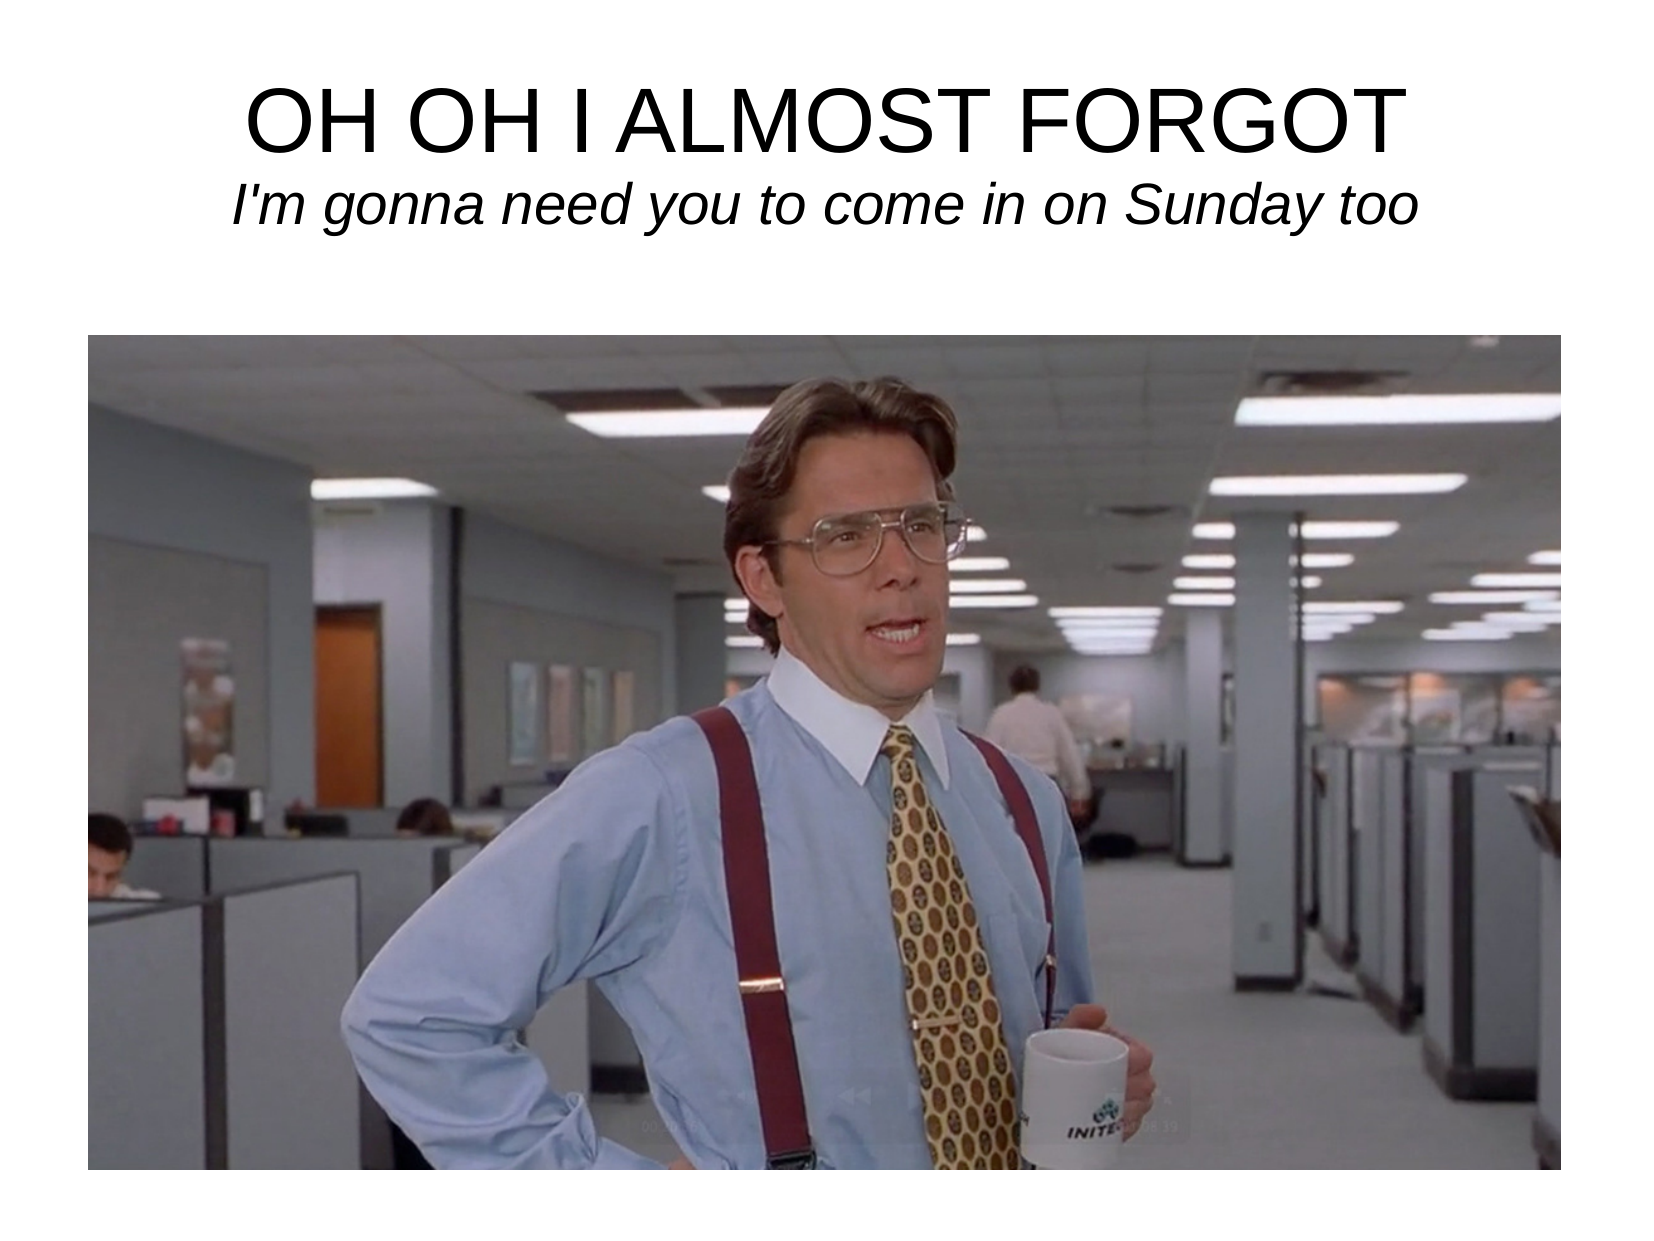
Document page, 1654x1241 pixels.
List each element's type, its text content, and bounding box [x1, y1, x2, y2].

picture [88, 335, 1561, 1171]
title OH OH I ALMOST FORGOT I'm gonna need you to come in on Sunday too [82, 49, 1571, 257]
